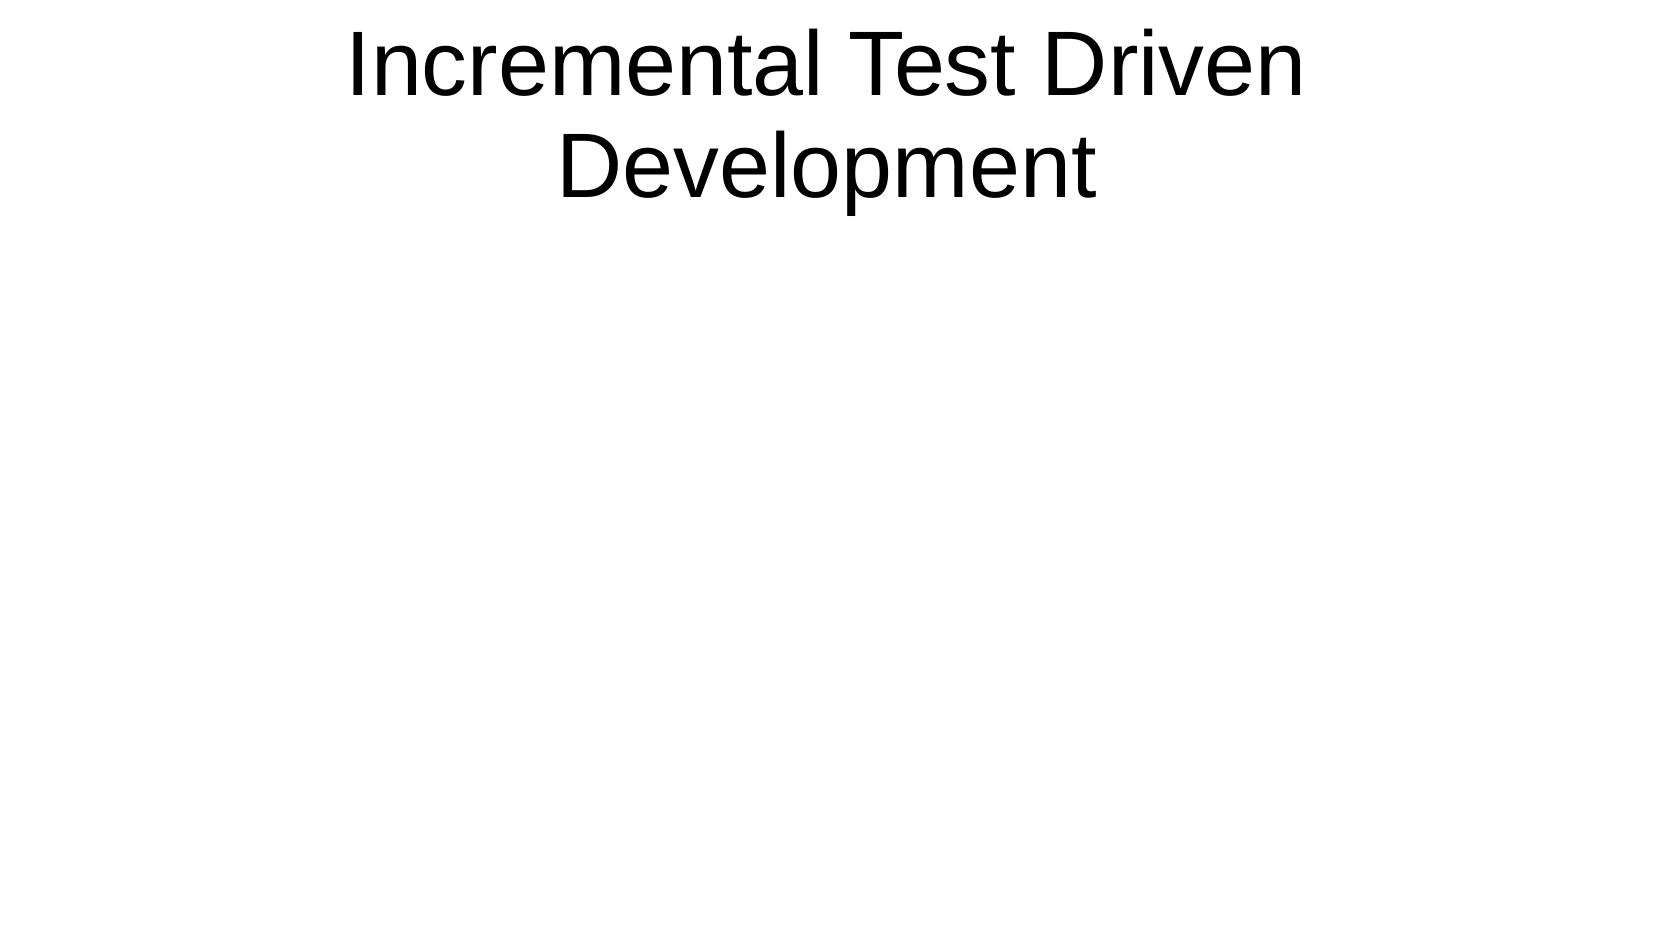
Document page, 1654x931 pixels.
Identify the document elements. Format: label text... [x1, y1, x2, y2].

title Incremental Test Driven Development [82, 12, 1571, 218]
